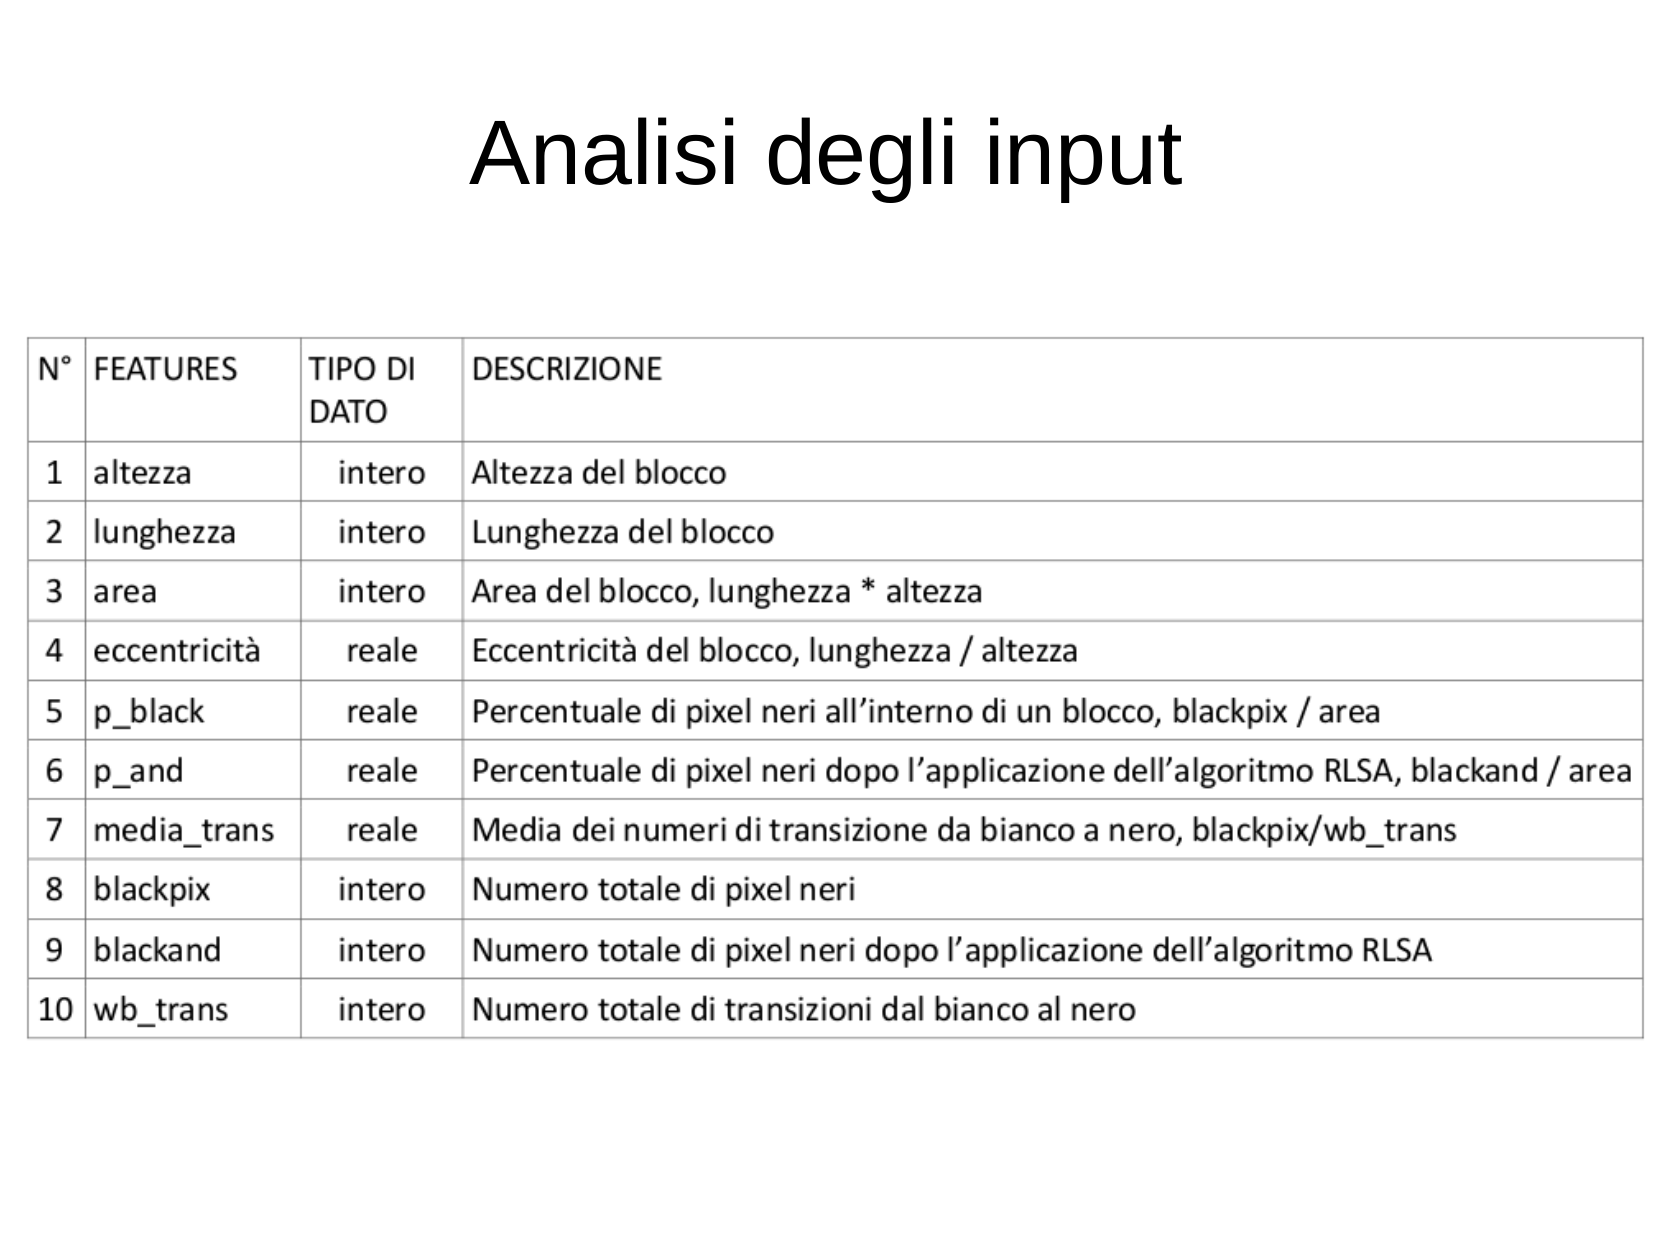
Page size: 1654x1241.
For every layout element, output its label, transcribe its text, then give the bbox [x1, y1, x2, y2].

picture [11, 321, 1654, 1052]
title Analisi degli input [82, 49, 1571, 257]
